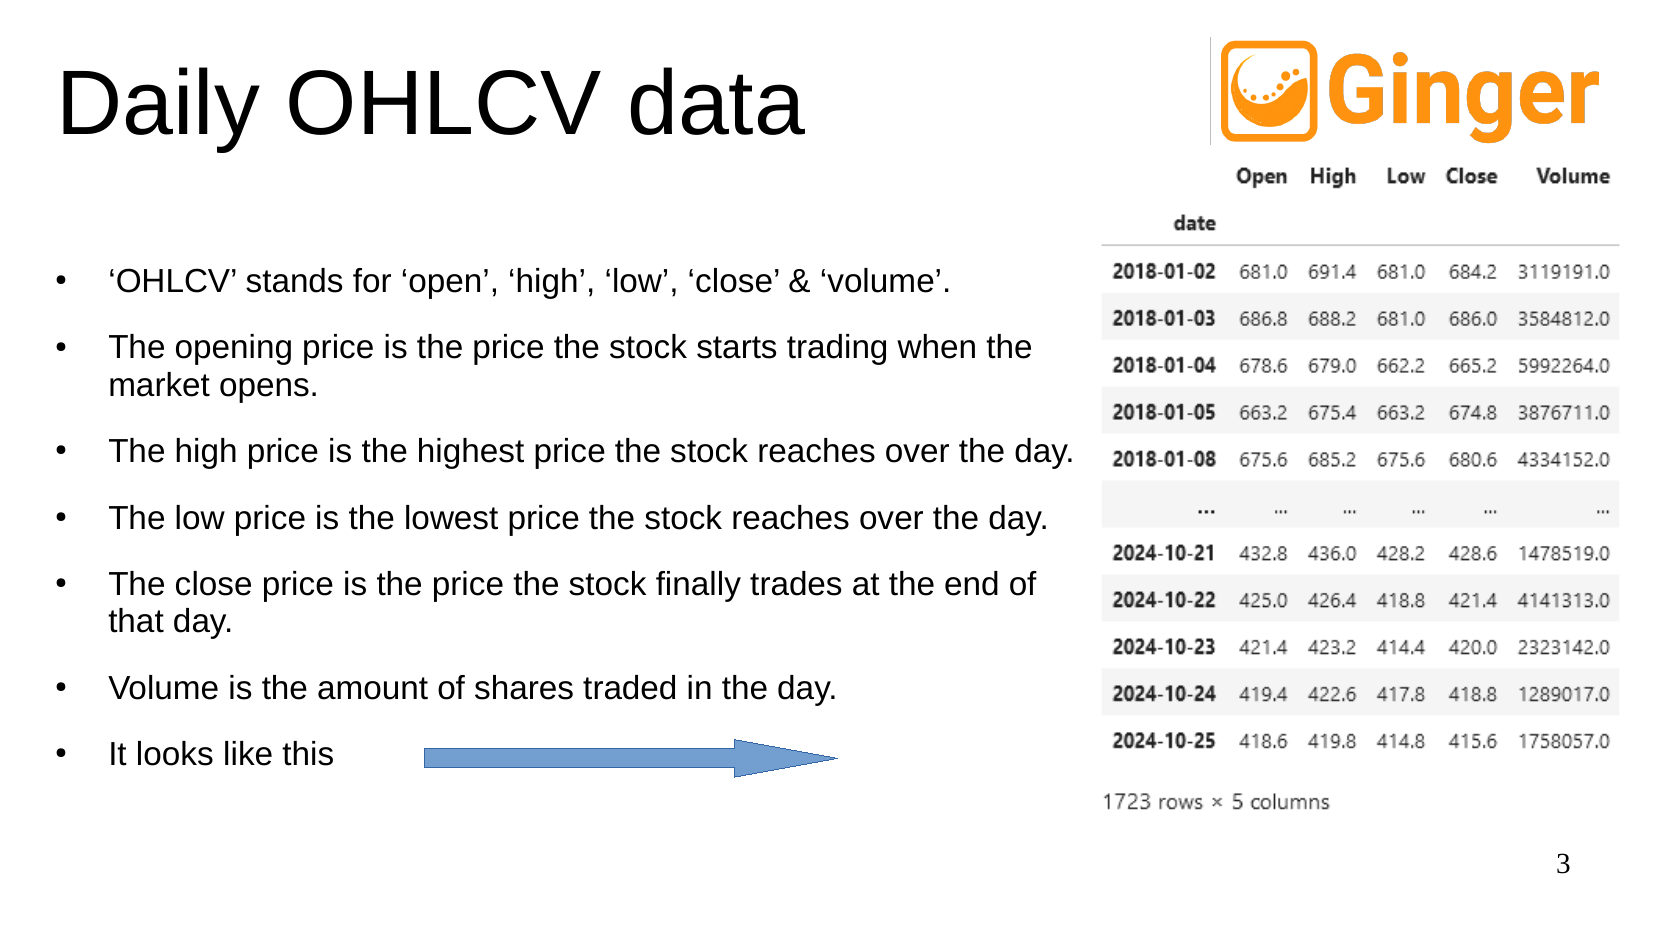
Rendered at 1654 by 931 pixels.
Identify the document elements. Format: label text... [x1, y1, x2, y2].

title Daily OHLCV data [0, 0, 863, 206]
list ‘OHLCV’ stands for ‘open’, ‘high’, ‘low’, ‘close’ & ‘volume’. The opening price is the price the stock starts trading when the market opens. The high price is the highest price the stock reaches over the day. The low price is the lowest price the stock reaches over the day. The close price is the price the stock finally trades at the end of that day. Volume is the amount of shares traded in the day. It looks like this [37, 262, 1088, 802]
picture [1091, 157, 1654, 826]
picture [1200, 37, 1613, 145]
text_box [424, 739, 838, 778]
